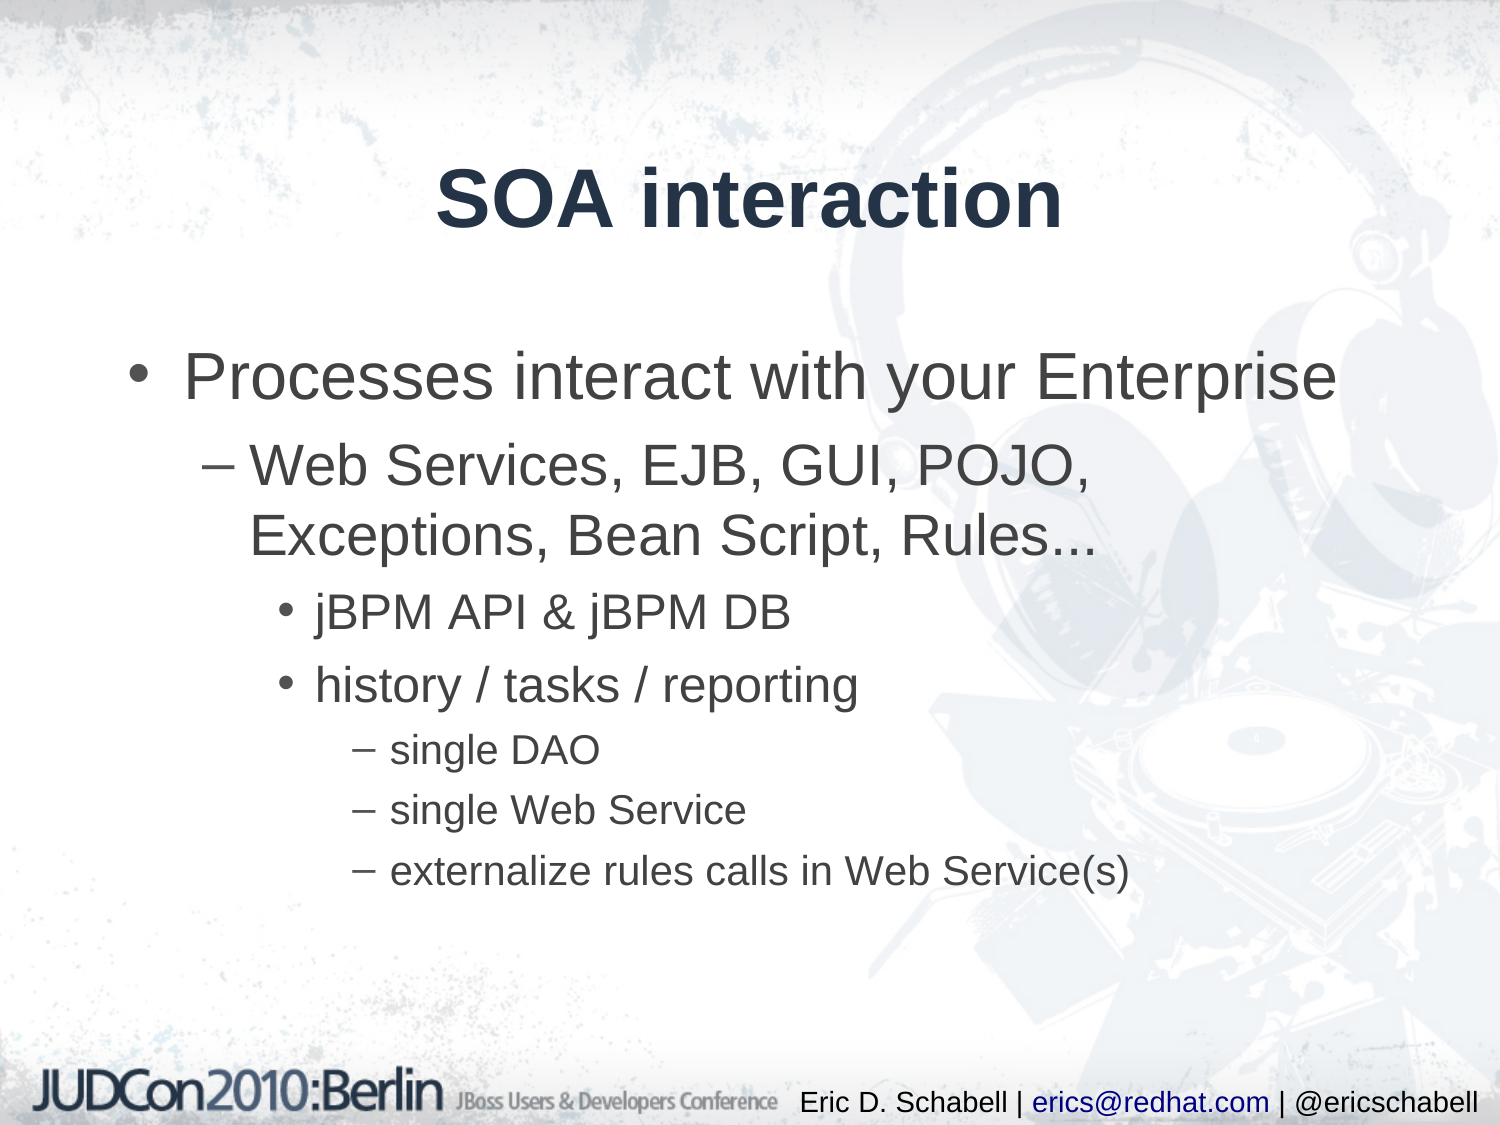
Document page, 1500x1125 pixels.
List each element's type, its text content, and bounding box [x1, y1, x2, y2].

title SOA interaction [112, 68, 1388, 320]
picture [0, 0, 1500, 1125]
list Processes interact with your Enterprise Web Services, EJB, GUI, POJO, Exceptions, Bean Script, Rules... jBPM API & jBPM DB history / tasks / reporting single DAO single Web Service externalize rules calls in Web Service(s) [112, 324, 1388, 1001]
